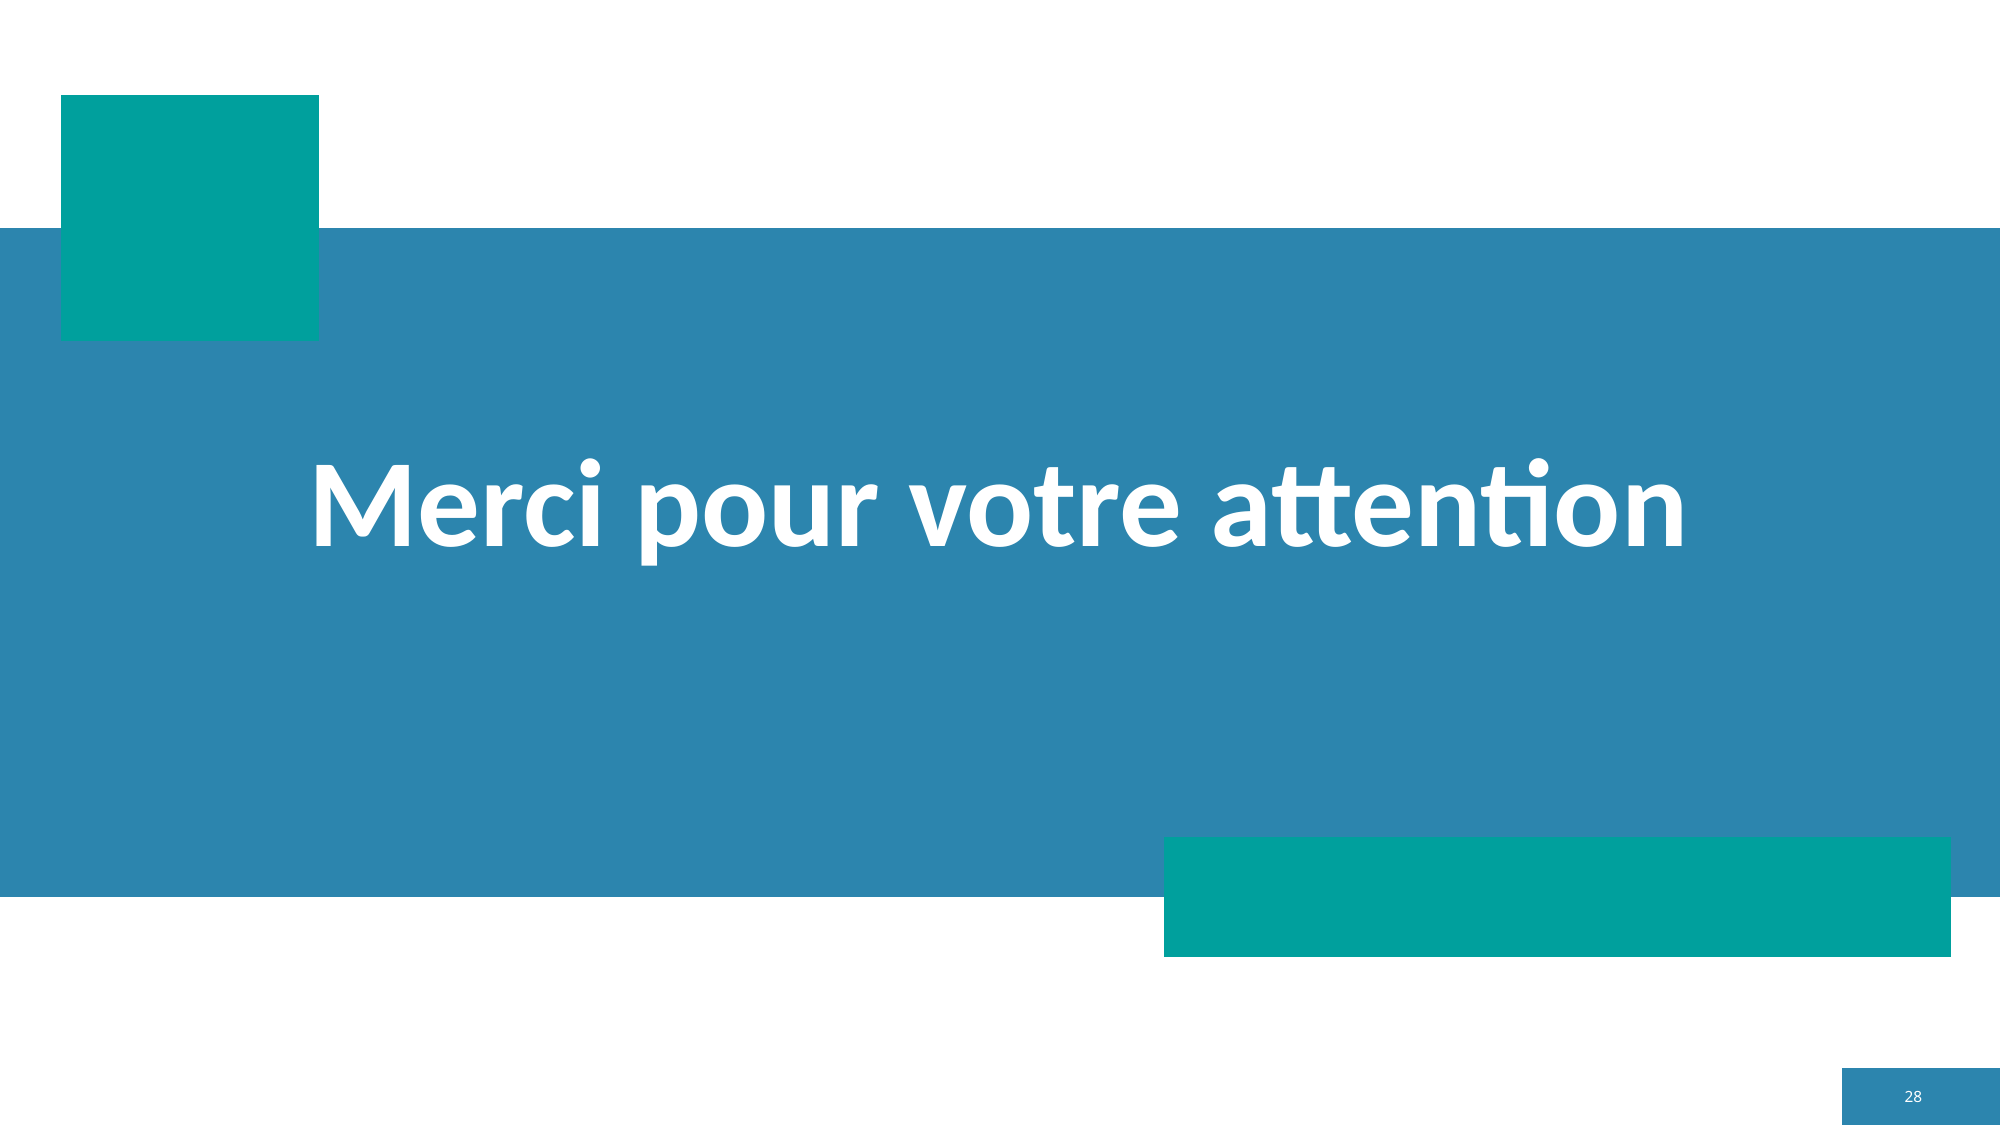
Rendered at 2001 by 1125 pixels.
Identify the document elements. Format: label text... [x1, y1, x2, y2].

text_box [1889, 1079, 1951, 1114]
title Merci pour votre attention [136, 382, 1862, 629]
